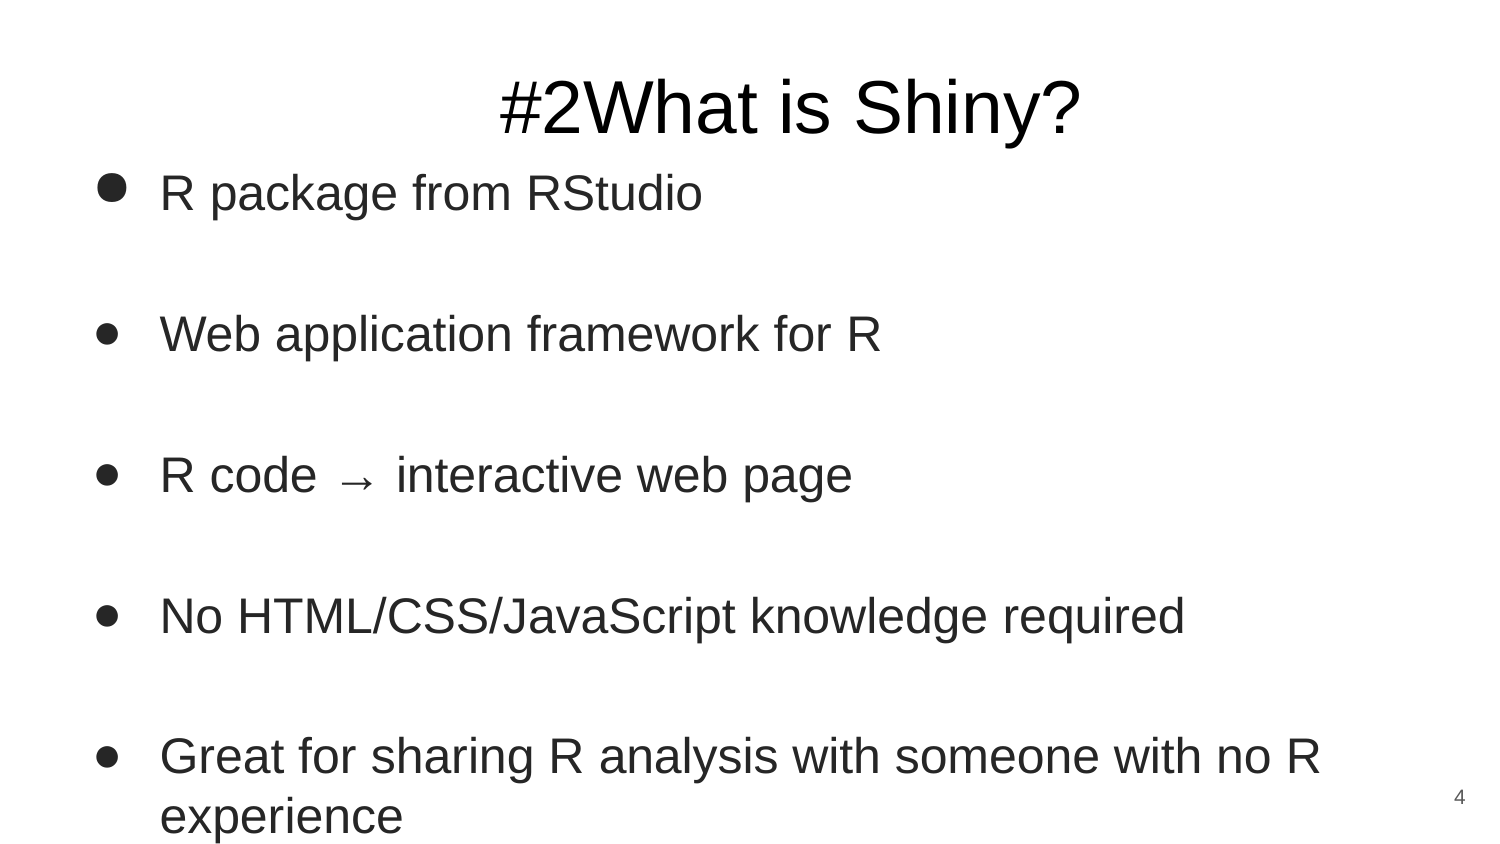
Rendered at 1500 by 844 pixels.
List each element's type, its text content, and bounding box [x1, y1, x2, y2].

text_box R package from RStudio Web application framework for R R code → interactive web page No HTML/CSS/JavaScript knowledge required Great for sharing R analysis with someone with no R experience [90, 158, 1340, 844]
slide_number <number> [1438, 783, 1470, 844]
title #2What is Shiny? [497, 56, 1246, 158]
